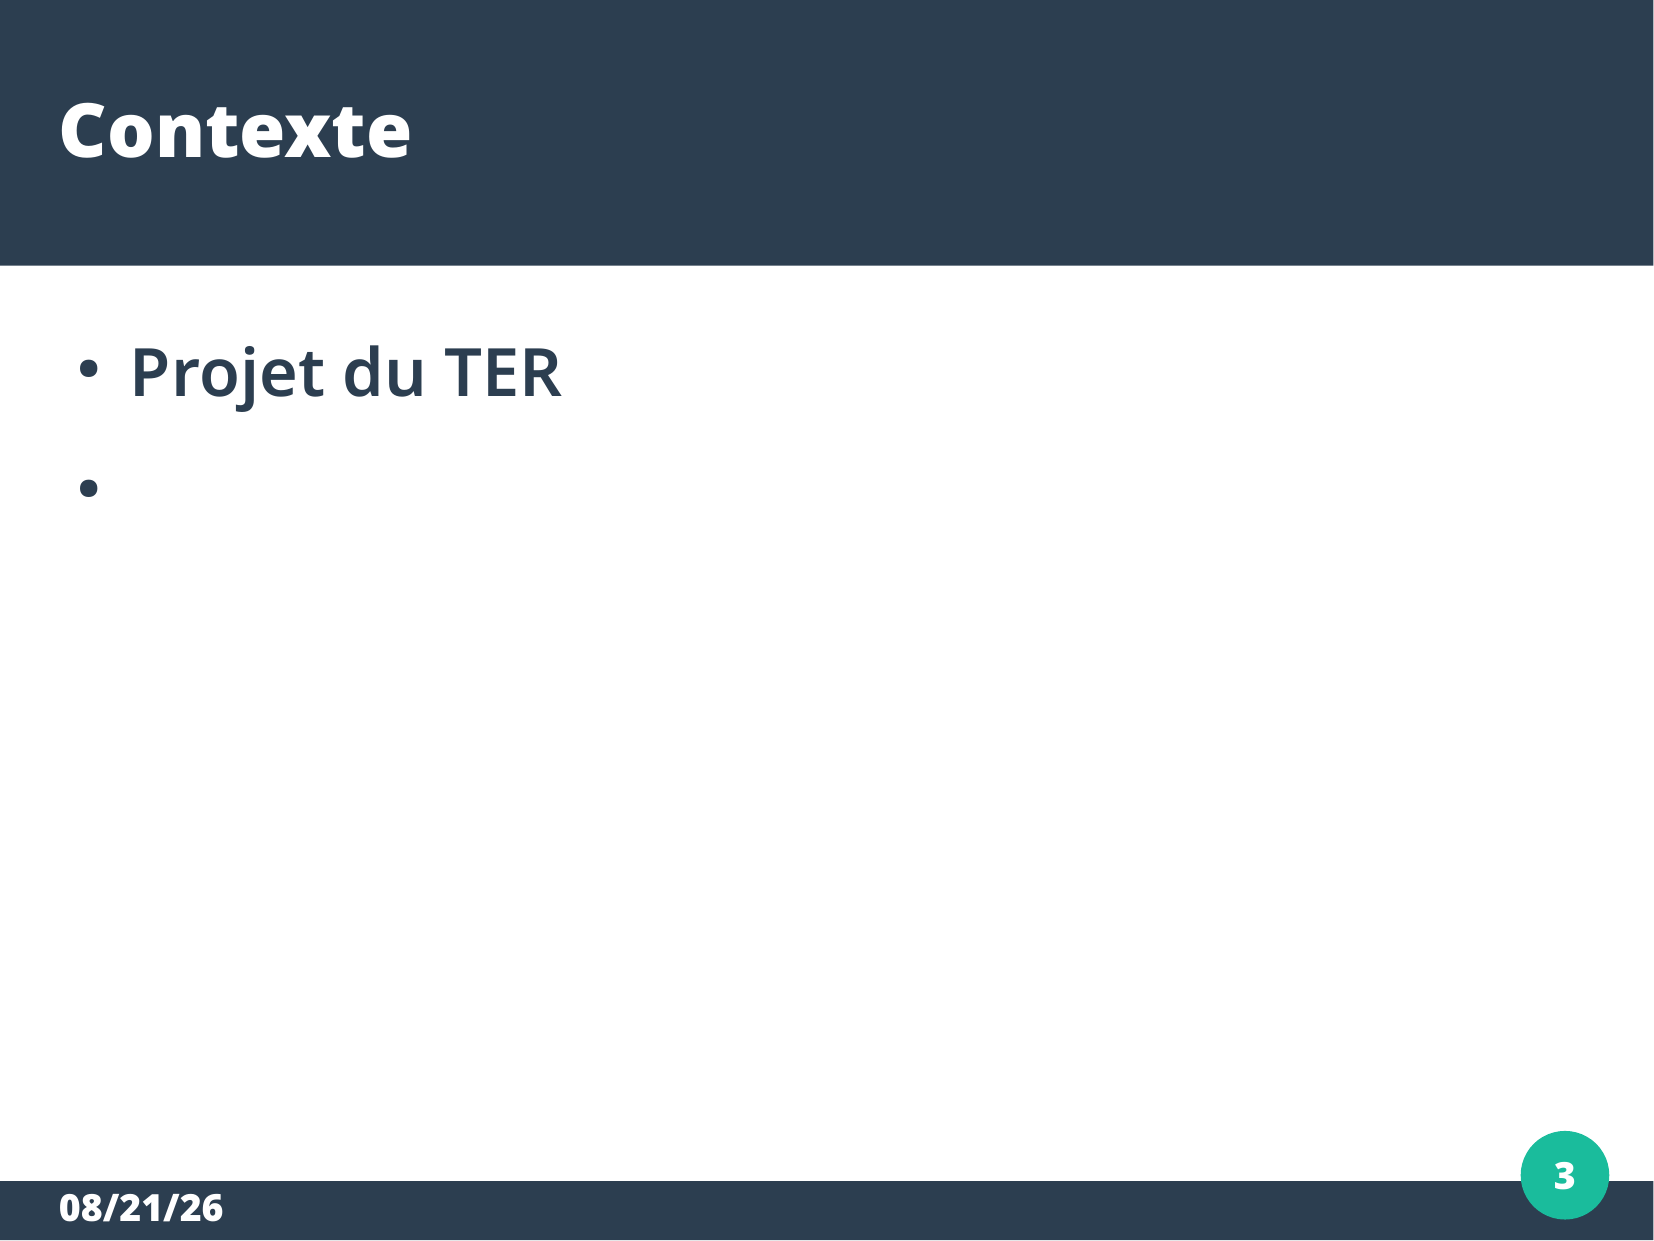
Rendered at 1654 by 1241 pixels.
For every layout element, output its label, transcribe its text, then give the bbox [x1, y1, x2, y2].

title Contexte [59, 49, 1595, 207]
list Projet du TER [59, 324, 1595, 1152]
